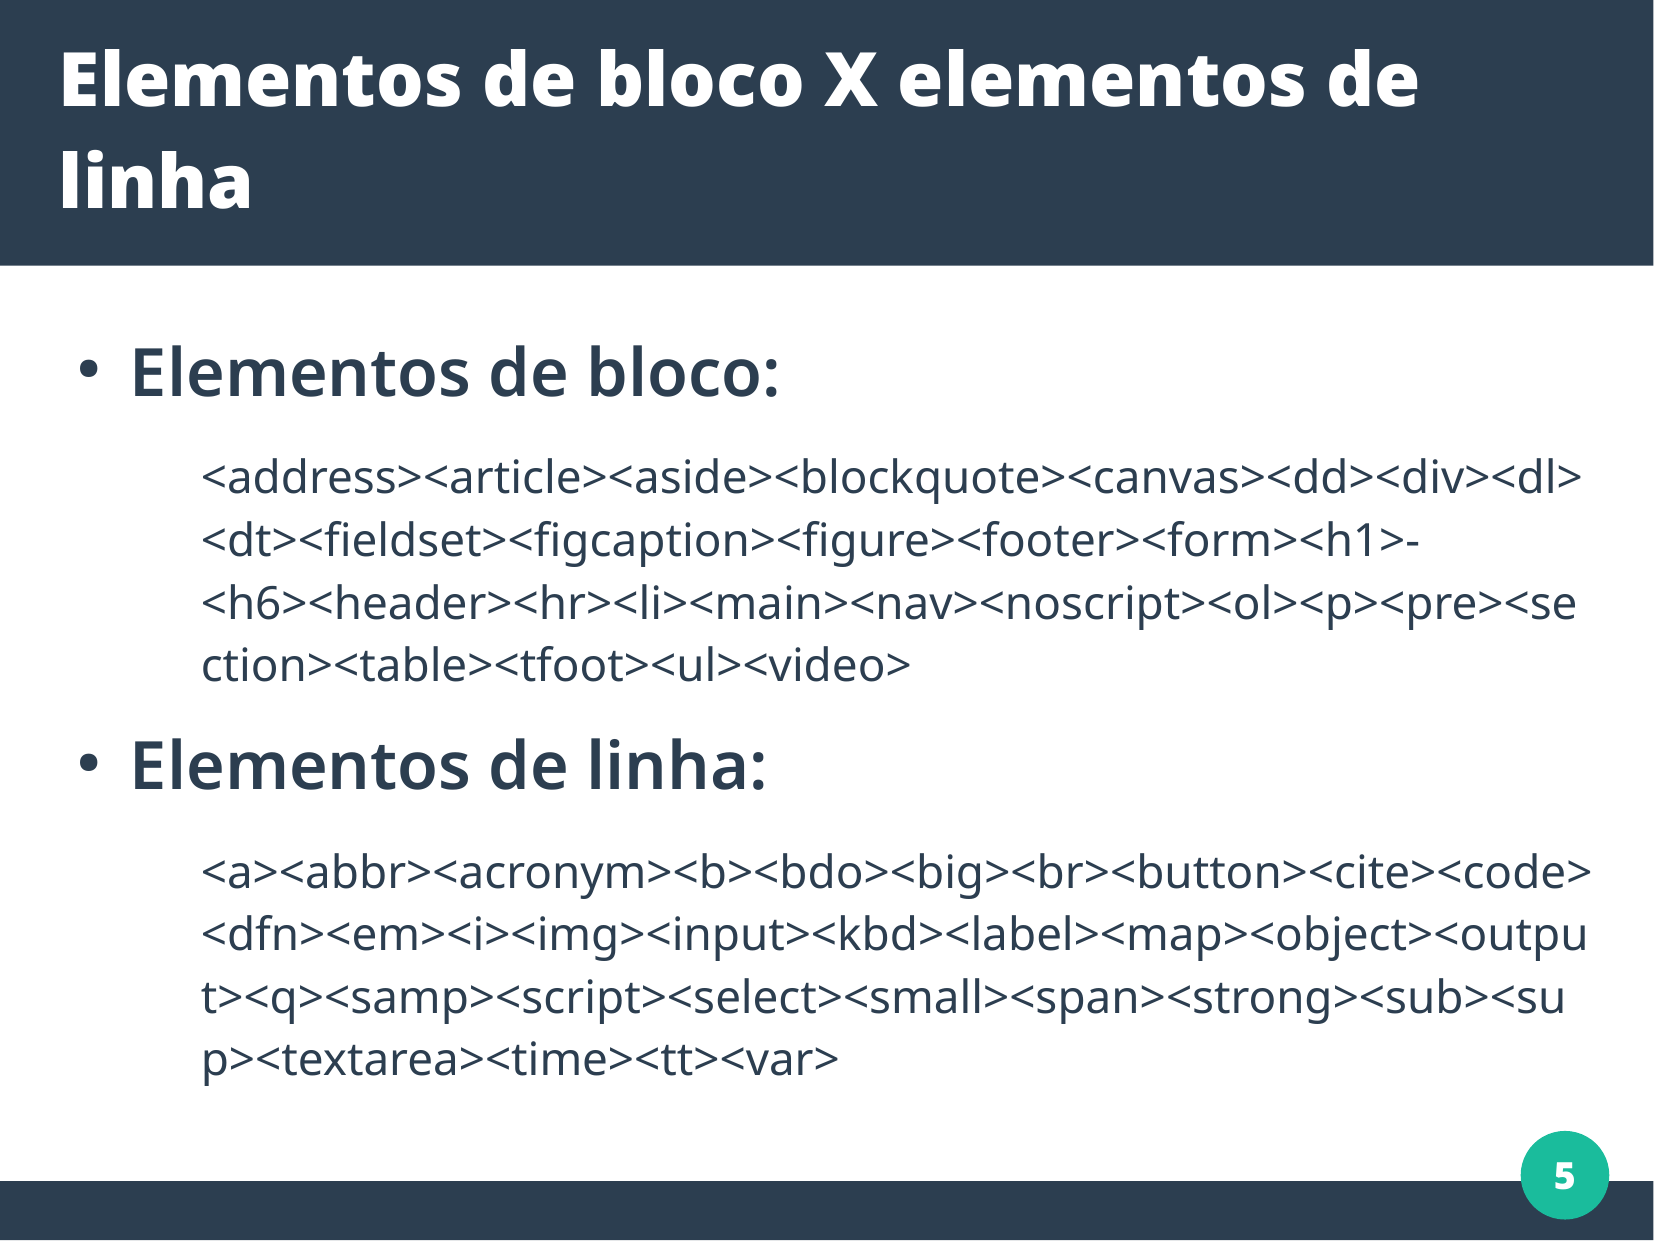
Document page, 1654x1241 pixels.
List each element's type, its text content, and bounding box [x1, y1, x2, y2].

title Elementos de bloco X elementos de linha [59, 49, 1595, 207]
list Elementos de bloco: <address><article><aside><blockquote><canvas><dd><div><dl><dt><fieldset><figcaption><figure><footer><form><h1>-<h6><header><hr><li><main><nav><noscript><ol><p><pre><section><table><tfoot><ul><video> Elementos de linha: <a><abbr><acronym><b><bdo><big><br><button><cite><code><dfn><em><i><img><input><kbd><label><map><object><output><q><samp><script><select><small><span><strong><sub><sup><textarea><time><tt><var> [59, 324, 1595, 1152]
